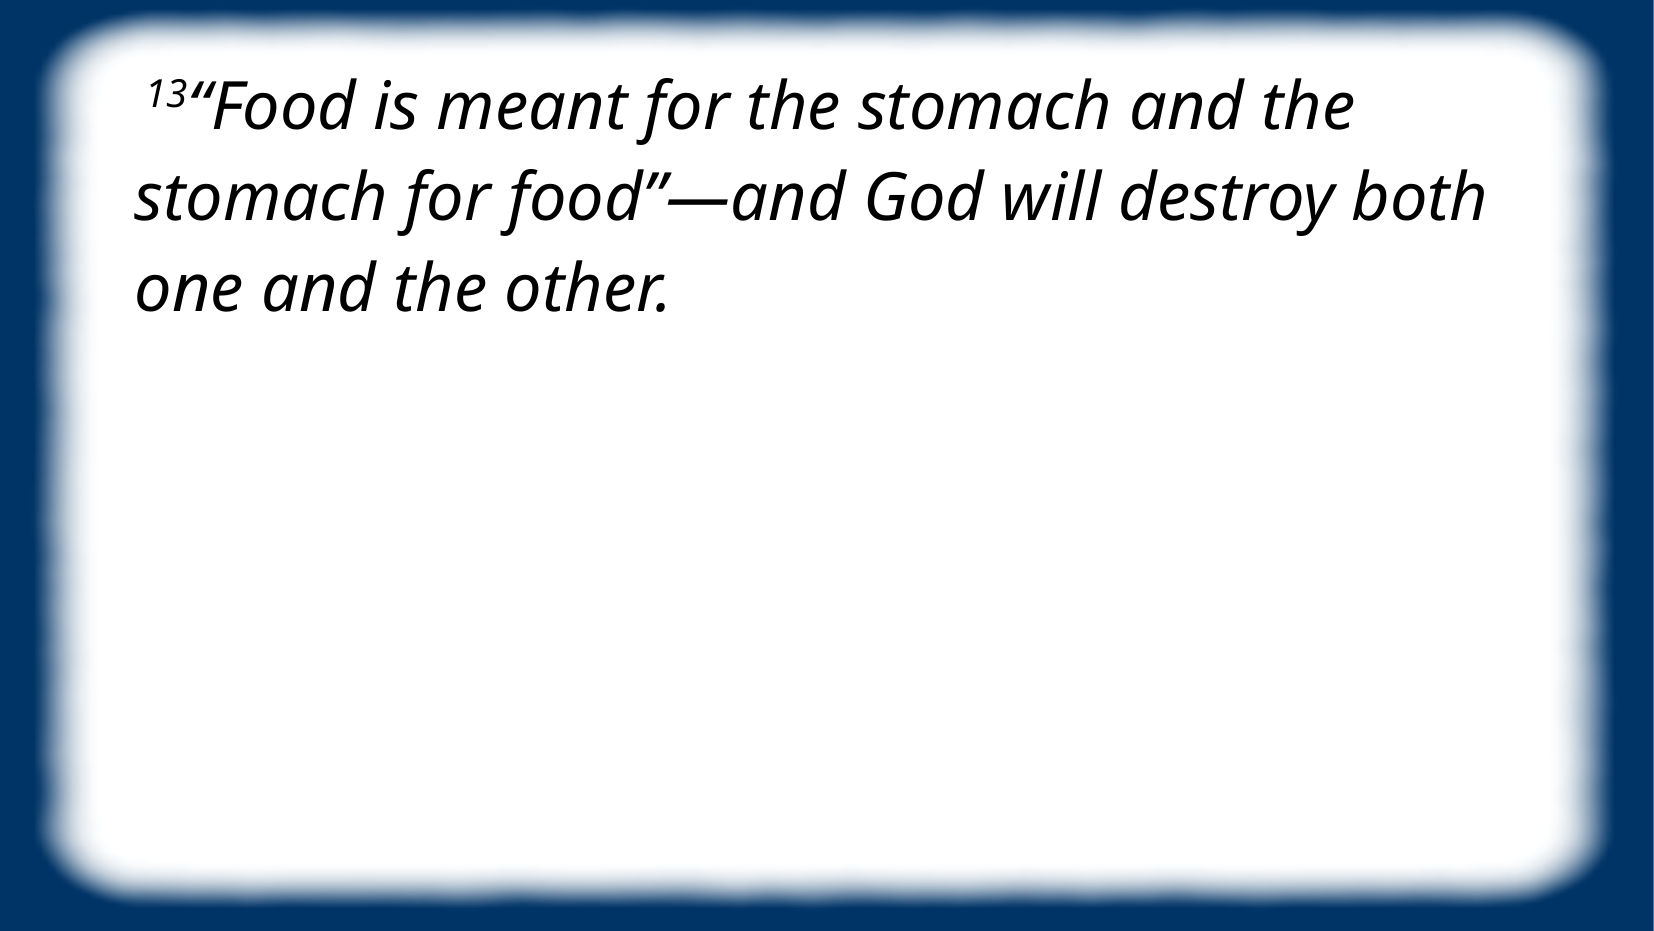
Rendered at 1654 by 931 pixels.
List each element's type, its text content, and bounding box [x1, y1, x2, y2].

picture [0, 0, 1654, 931]
text_box 13“Food is meant for the stomach and the stomach for food”—and God will destroy both one and the other. [120, 51, 1546, 376]
